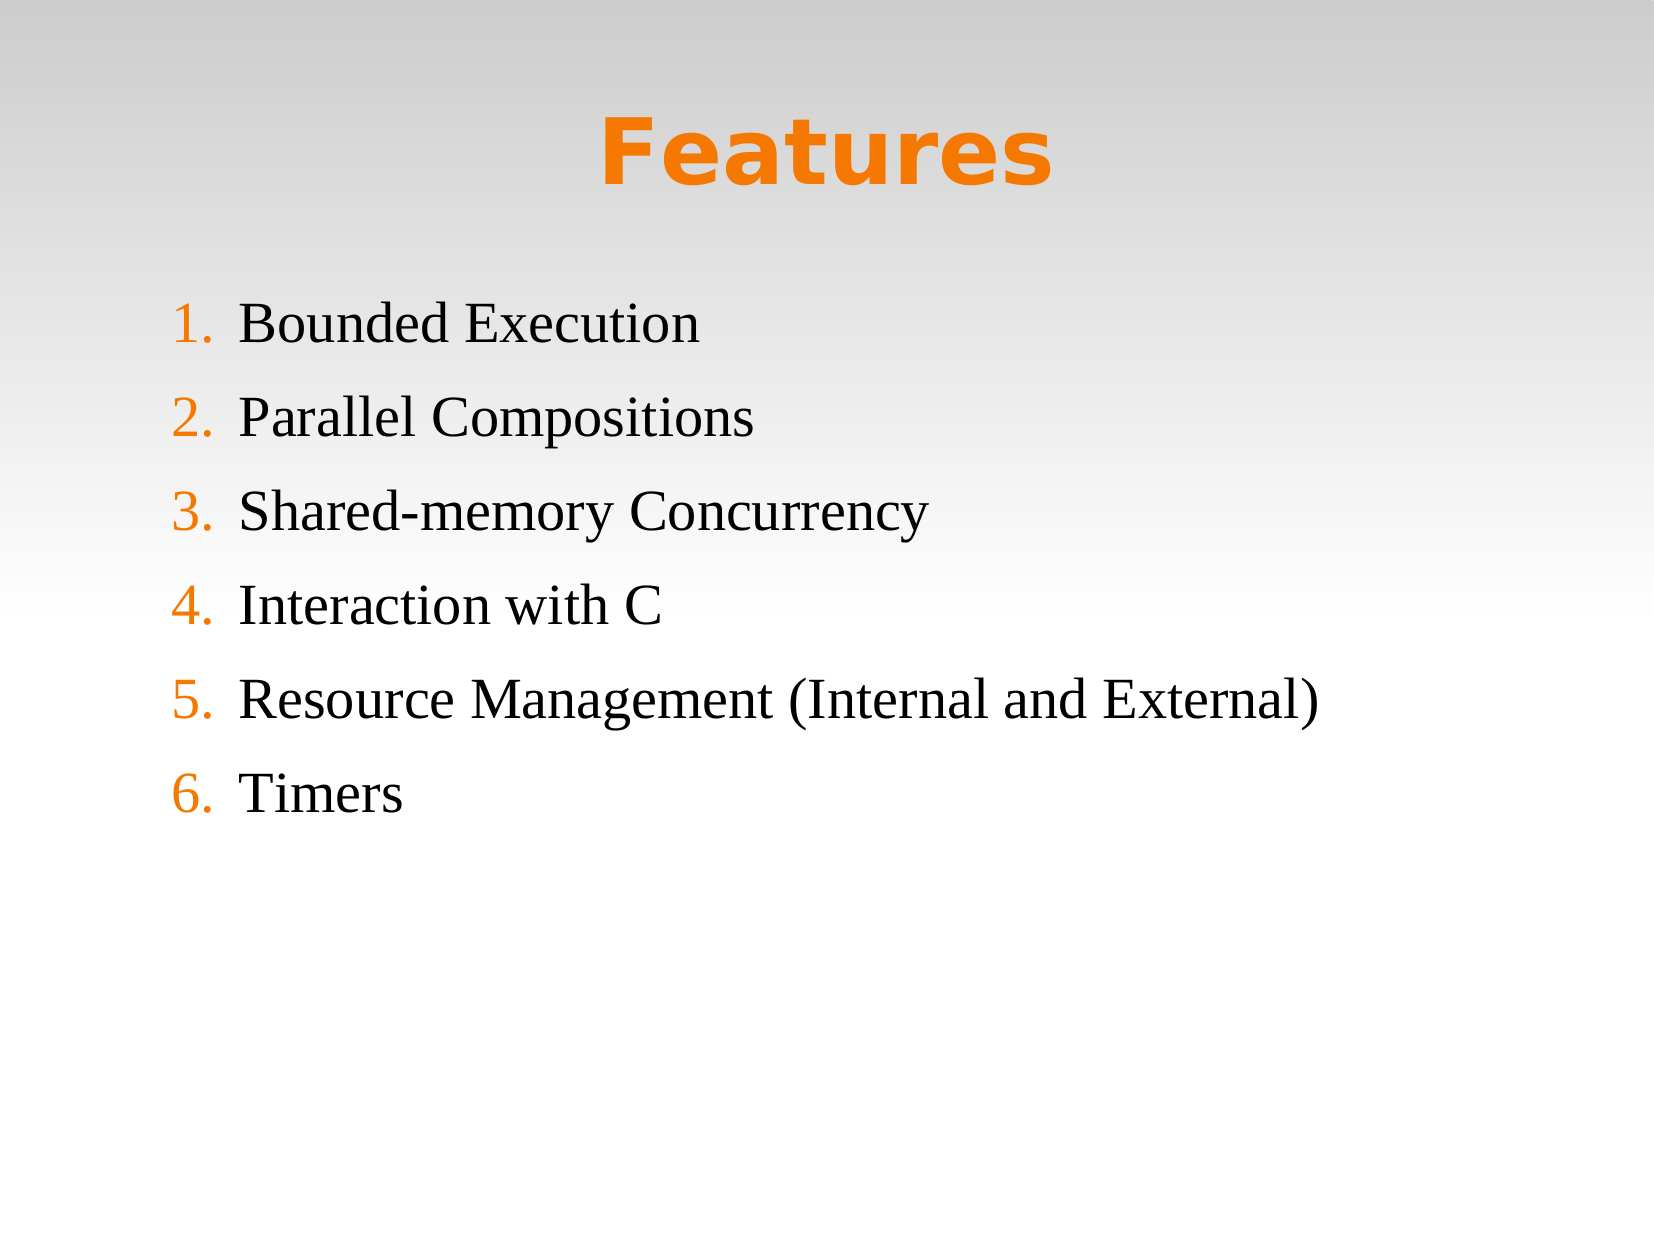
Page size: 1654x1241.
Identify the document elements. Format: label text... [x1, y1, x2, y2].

list Bounded Execution Parallel Compositions Shared-memory Concurrency Interaction with C Resource Management (Internal and External) Timers [82, 290, 1571, 1109]
title Features [82, 49, 1571, 257]
